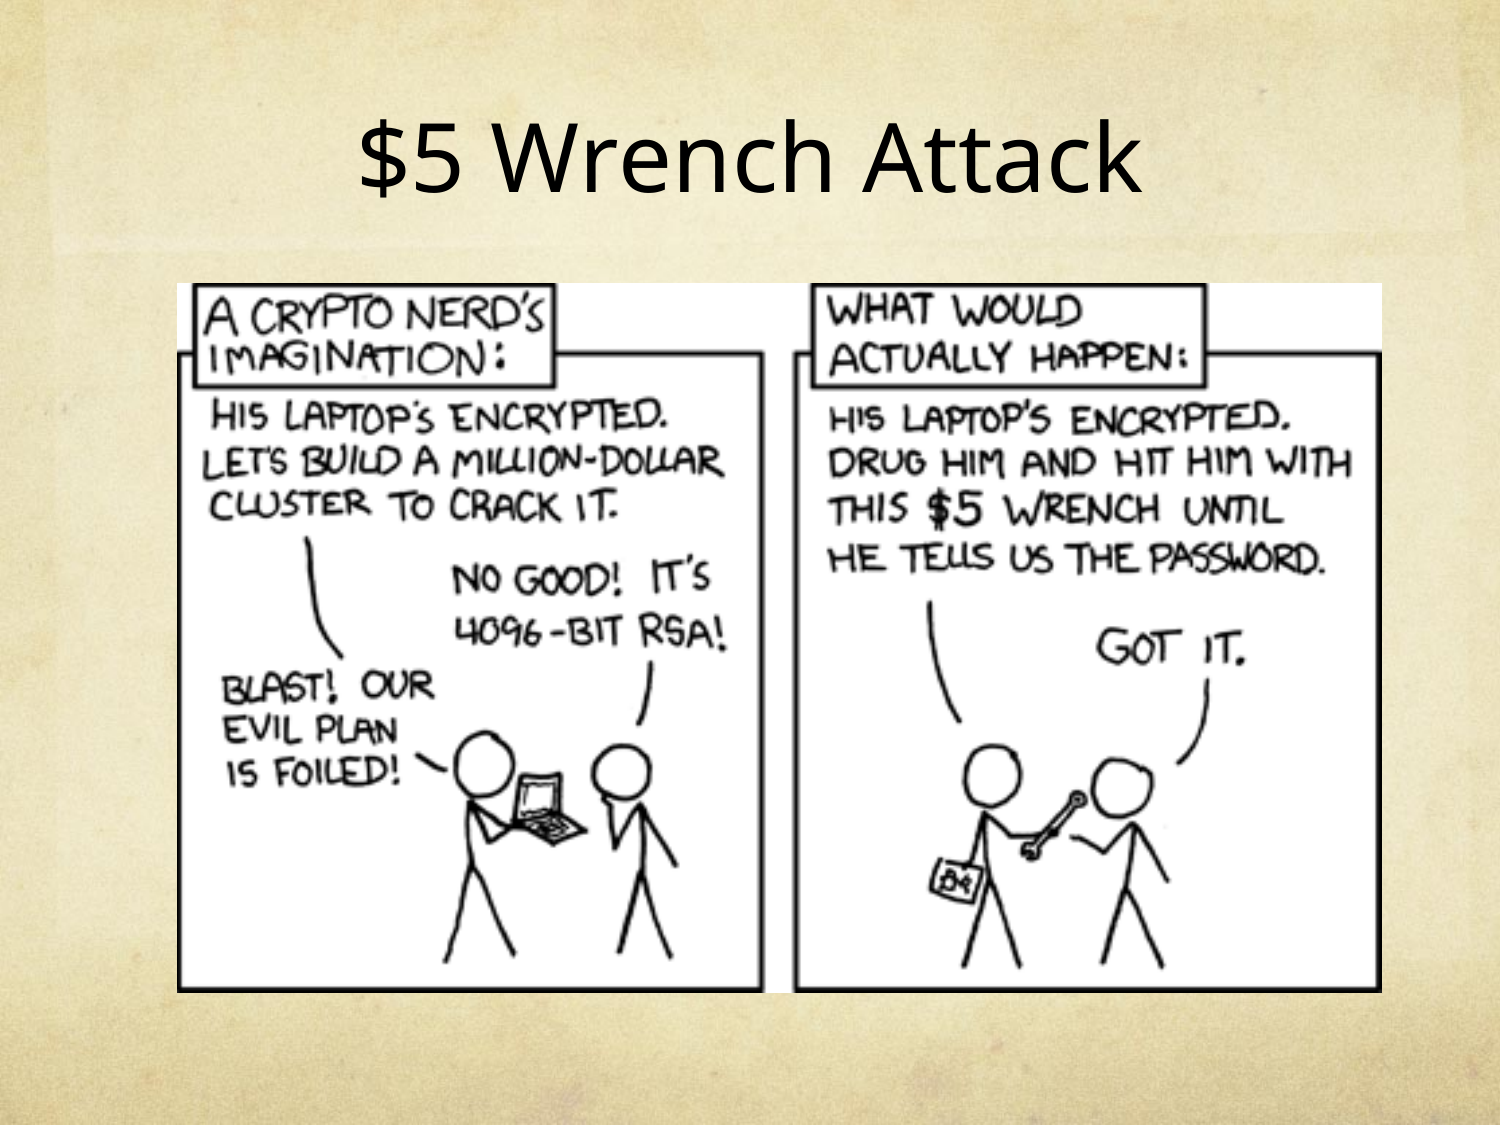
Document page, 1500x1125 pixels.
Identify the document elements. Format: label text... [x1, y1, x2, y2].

picture [0, 0, 1500, 1125]
text_box $5 Wrench Attack [150, 82, 1350, 226]
